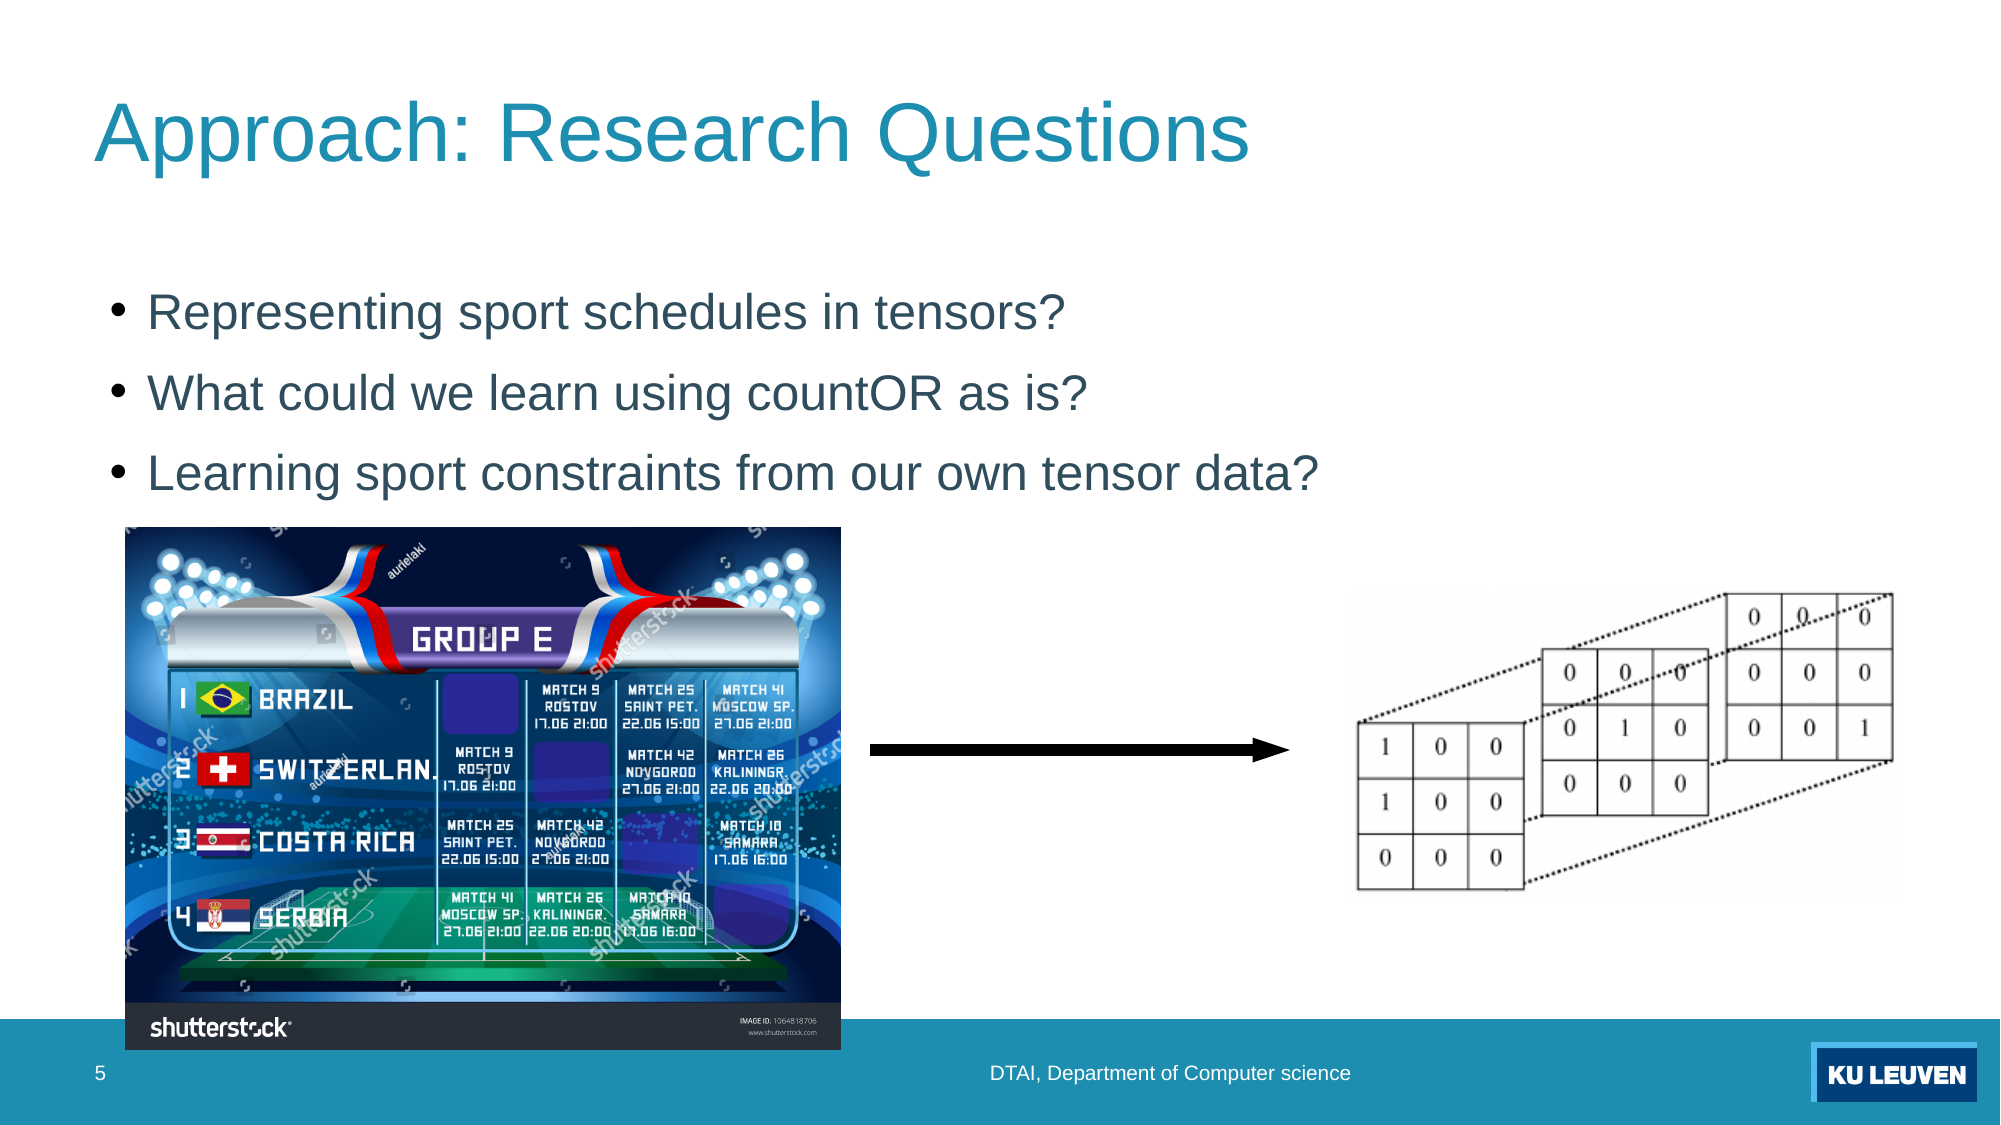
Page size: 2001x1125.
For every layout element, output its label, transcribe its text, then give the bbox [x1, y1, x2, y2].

text_box <number> [94, 1018, 201, 1125]
text_box DTAI, Department of Computer science [989, 1018, 1809, 1125]
picture [1350, 584, 1897, 898]
picture [125, 527, 841, 1051]
picture [1811, 1042, 1977, 1102]
title Approach: Research Questions [94, 33, 1906, 223]
list Representing sport schedules in tensors? What could we learn using countOR as is? Learning sport constraints from our own tensor data? [94, 271, 1906, 1004]
